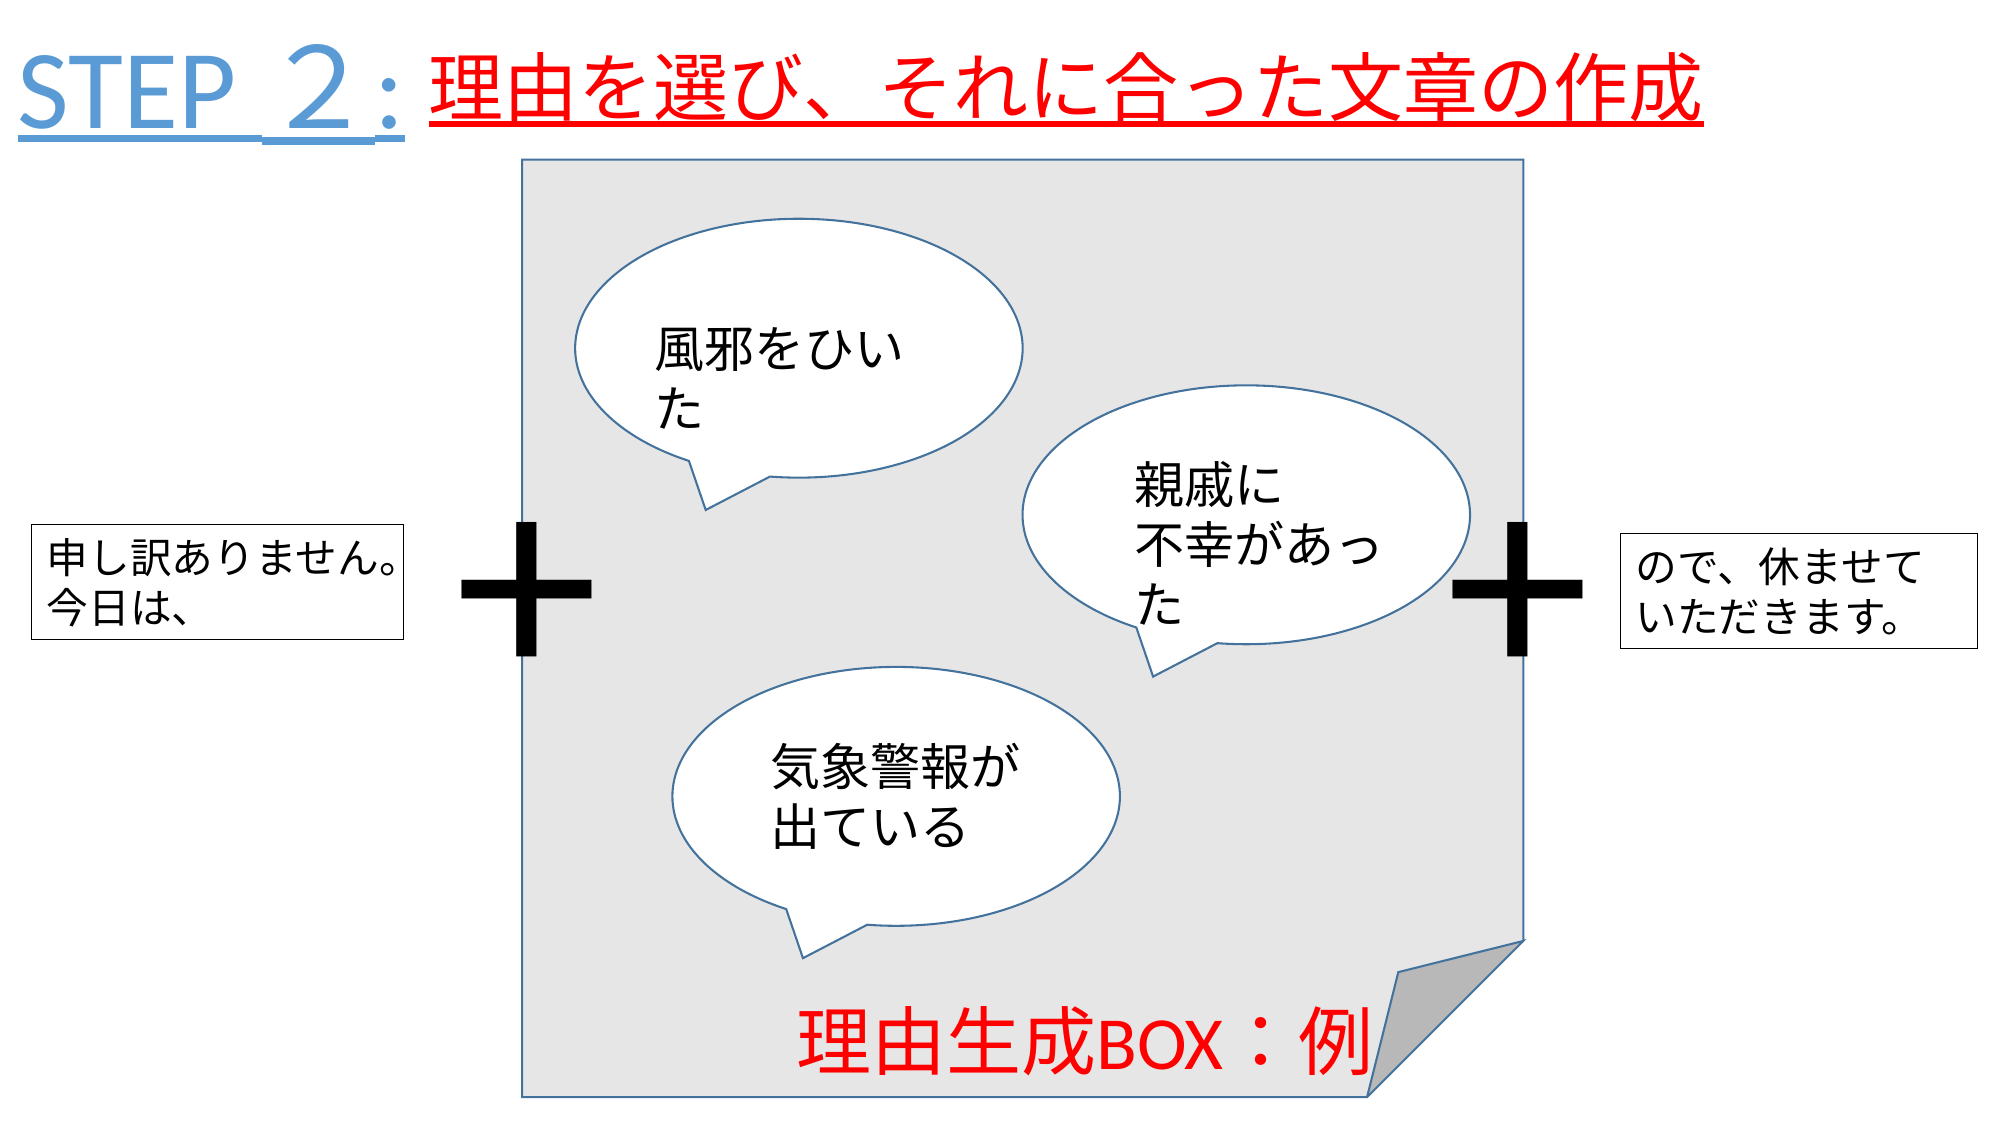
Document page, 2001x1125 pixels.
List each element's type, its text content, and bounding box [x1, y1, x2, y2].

text_box + [440, 385, 614, 746]
text_box 親戚に 不幸があった [1119, 446, 1431, 642]
text_box STEP ２: [2, 8, 420, 159]
text_box 申し訳ありません。 今日は、 [31, 524, 404, 640]
text_box 風邪をひいた [640, 310, 970, 446]
text_box 気象警報が 出ている [755, 728, 1086, 863]
text_box 理由を選び、それに合った文章の作成 [413, 33, 1722, 139]
text_box [522, 159, 1524, 1098]
text_box + [1431, 385, 1605, 746]
text_box ので、休ませて いただきます。 [1620, 533, 1978, 649]
text_box 理由生成BOX：例 [781, 987, 1450, 1092]
